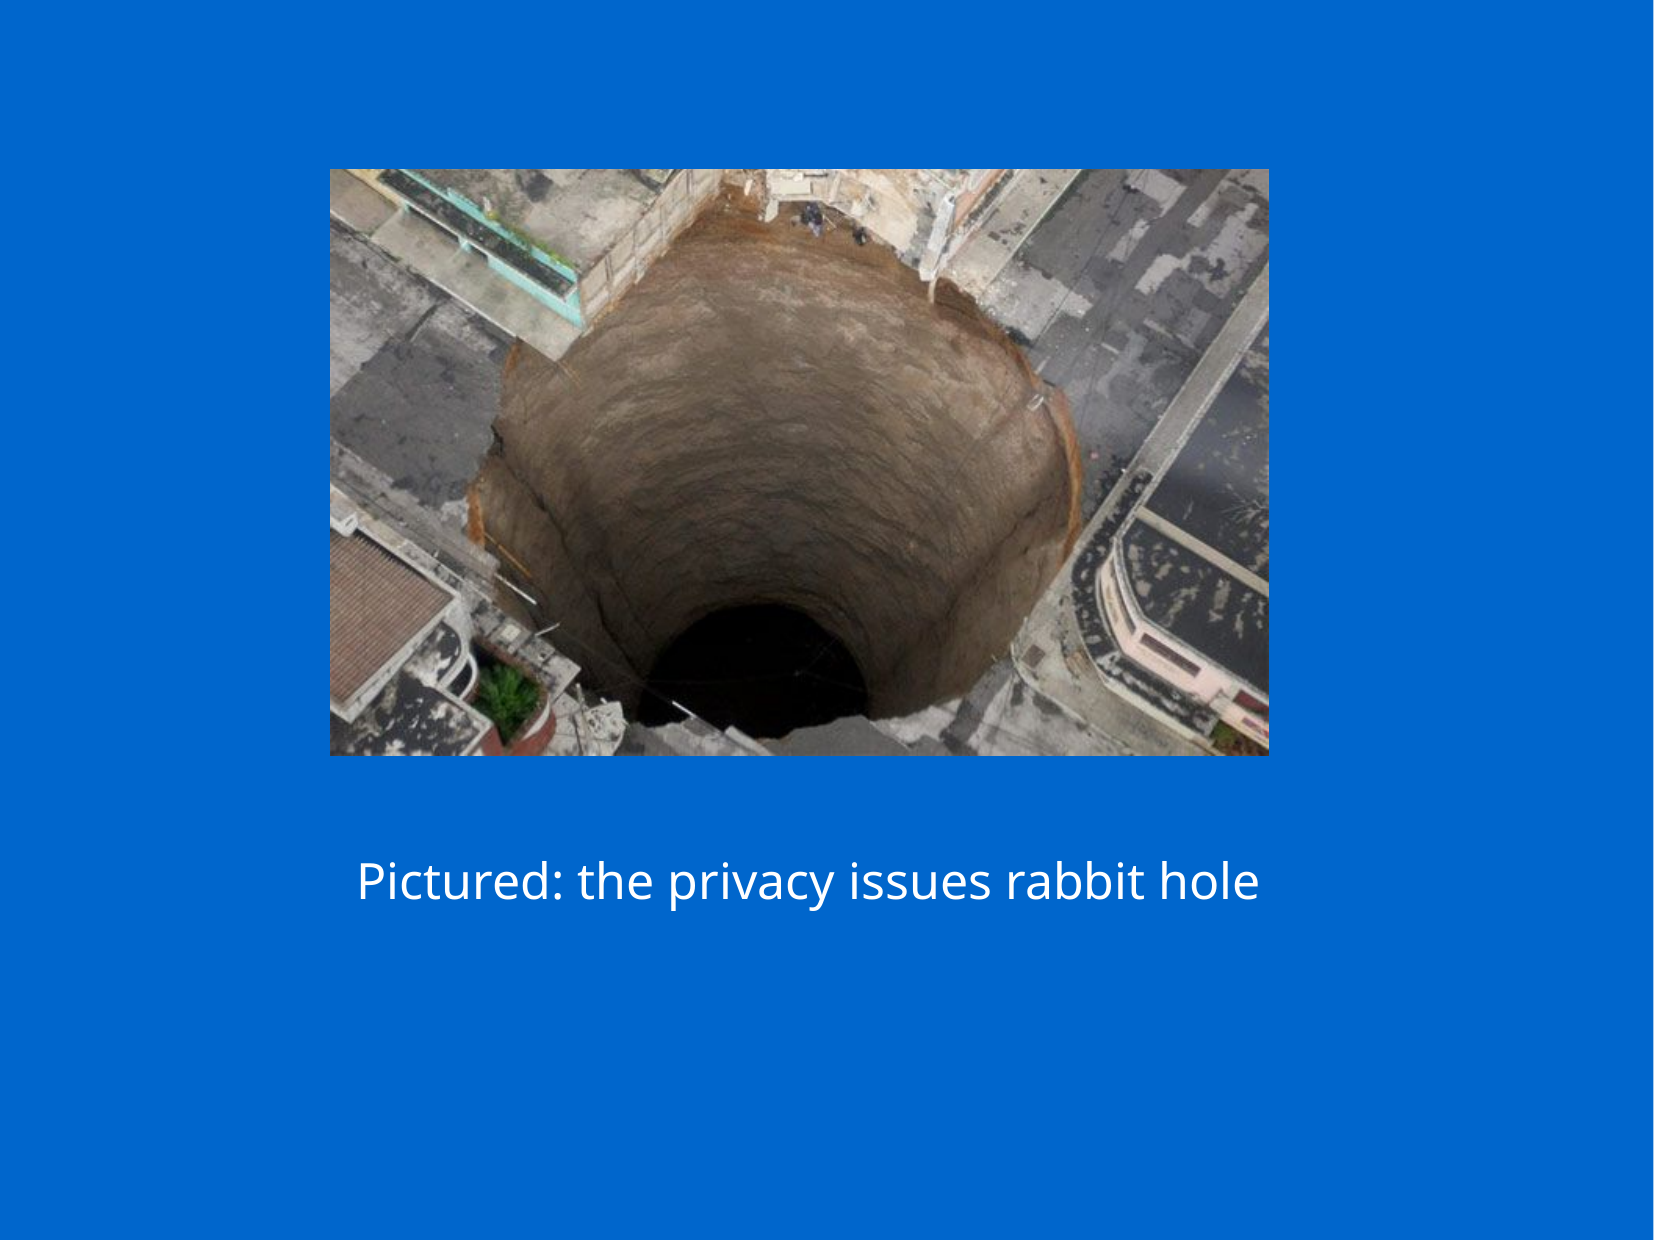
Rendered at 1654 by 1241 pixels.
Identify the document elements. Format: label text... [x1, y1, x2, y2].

picture [330, 169, 1269, 756]
text_box Pictured: the privacy issues rabbit hole [106, 838, 1512, 914]
